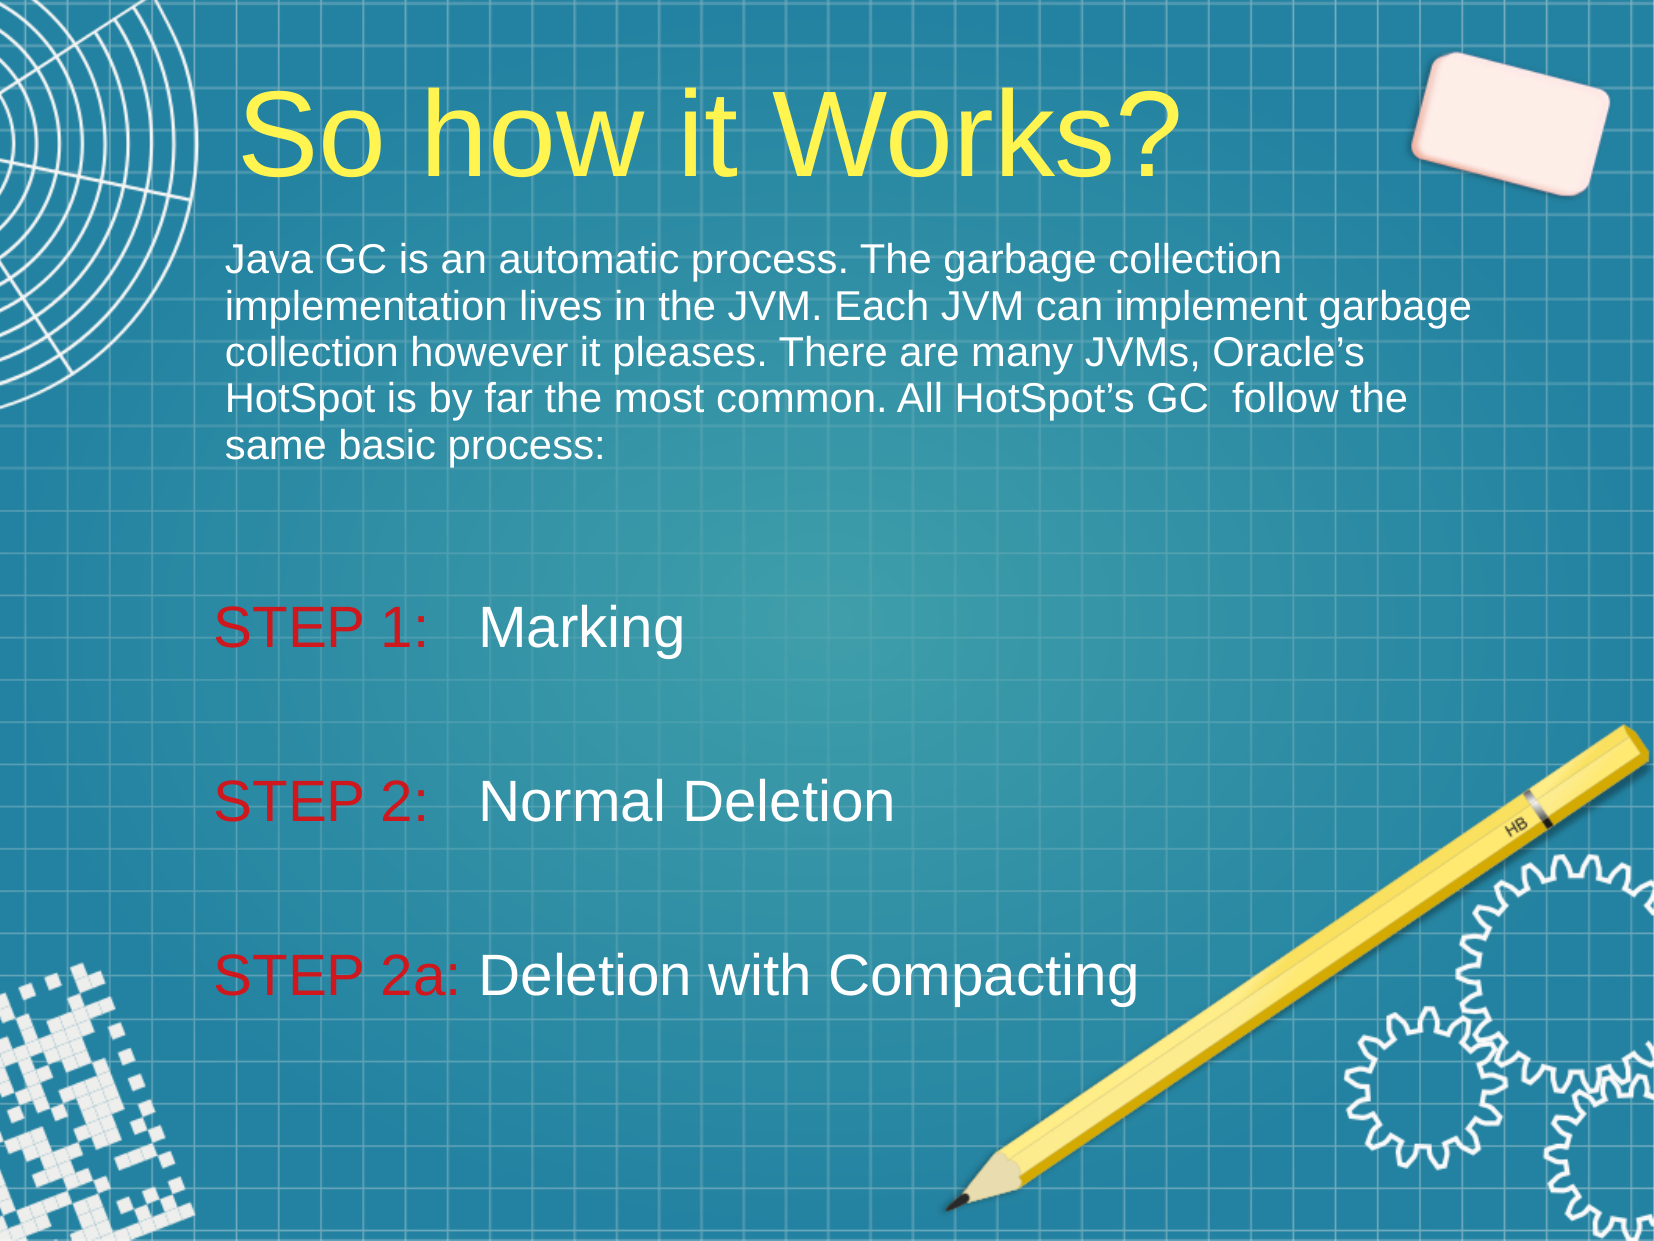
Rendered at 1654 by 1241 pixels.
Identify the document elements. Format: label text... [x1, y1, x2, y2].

title STEP 1: Marking STEP 2: Normal Deletion STEP 2a: Deletion with Compacting [213, 616, 1396, 1009]
title So how it Works? [225, 0, 1606, 406]
picture [0, 0, 1654, 1241]
text_box Java GC is an automatic process. The garbage collection implementation lives in the JVM. Each JVM can implement garbage collection however it pleases. There are many JVMs, Oracle’s HotSpot is by far the most common. All HotSpot’s GC follow the same basic process: [210, 228, 1516, 616]
